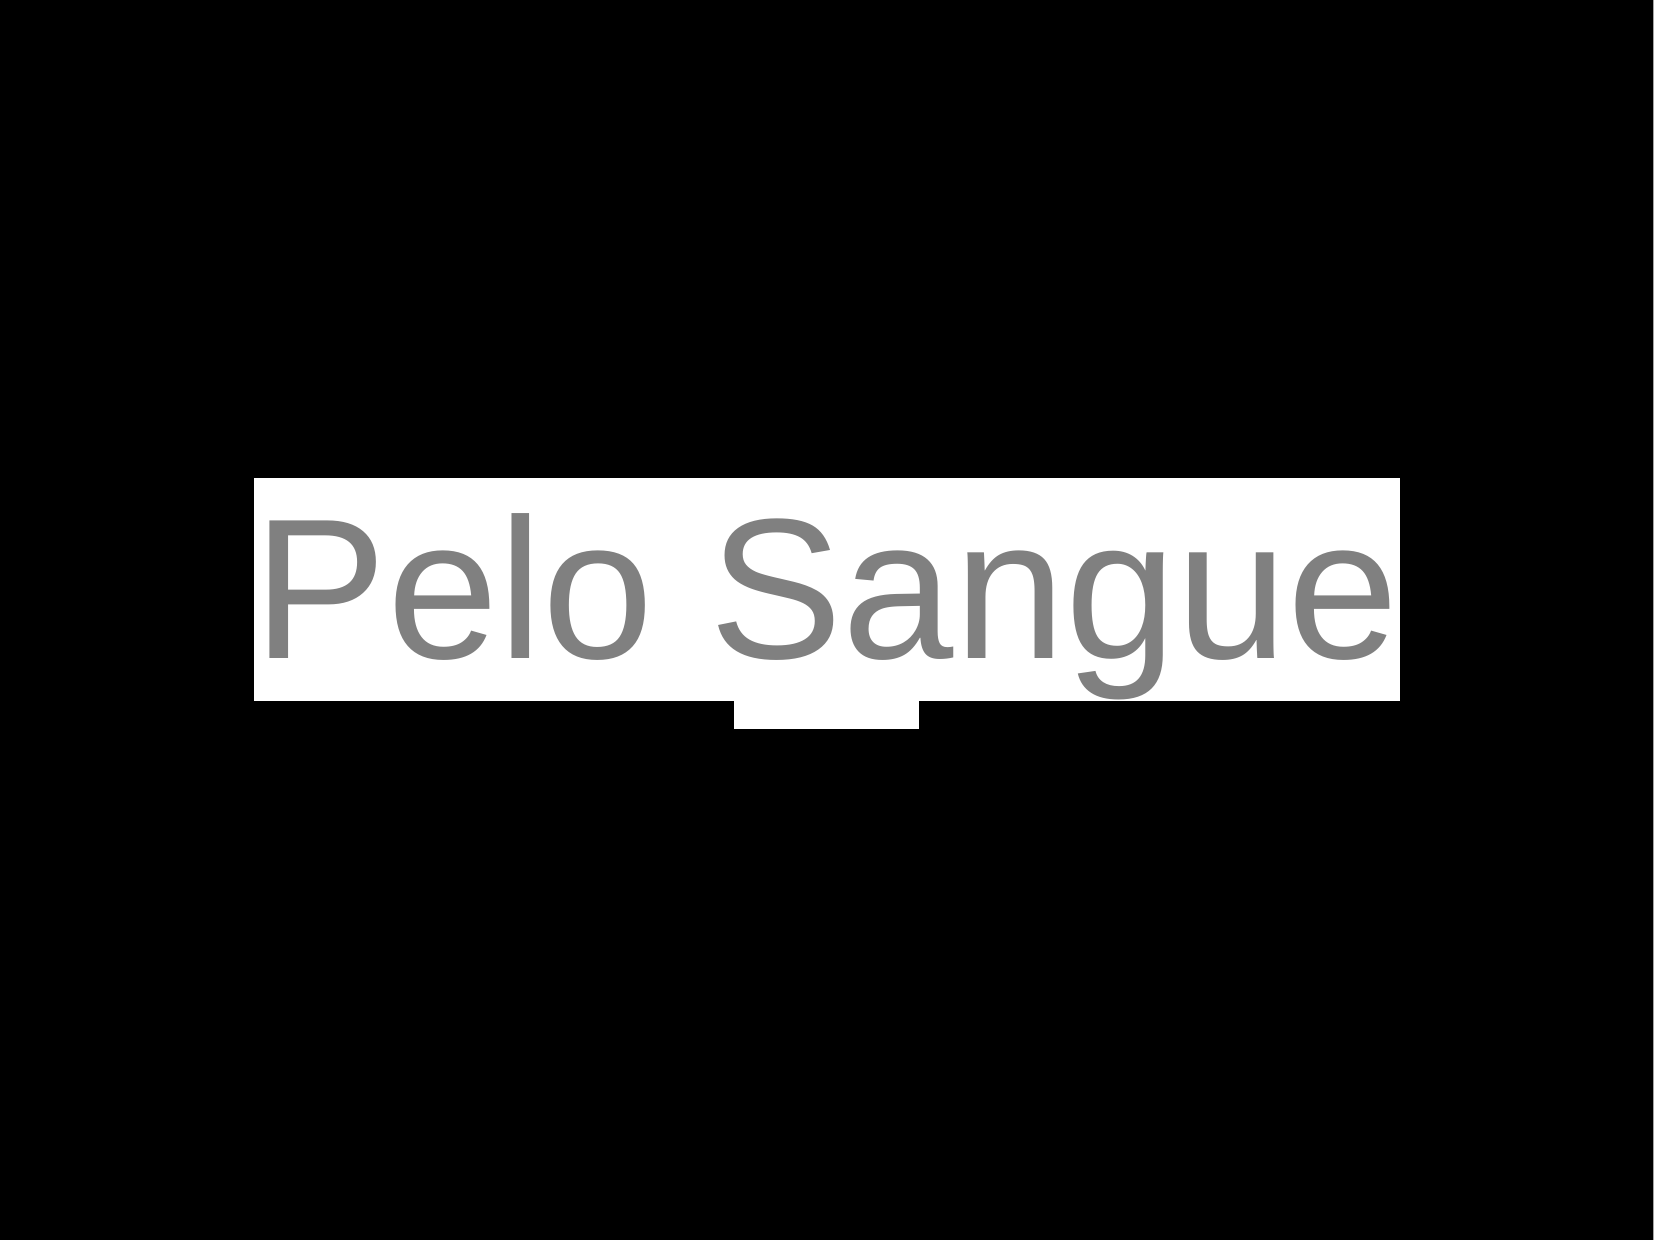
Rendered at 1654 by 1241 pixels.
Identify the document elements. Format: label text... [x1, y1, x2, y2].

subtitle Pelo Sangue Renascer Praise [82, 49, 1571, 1158]
